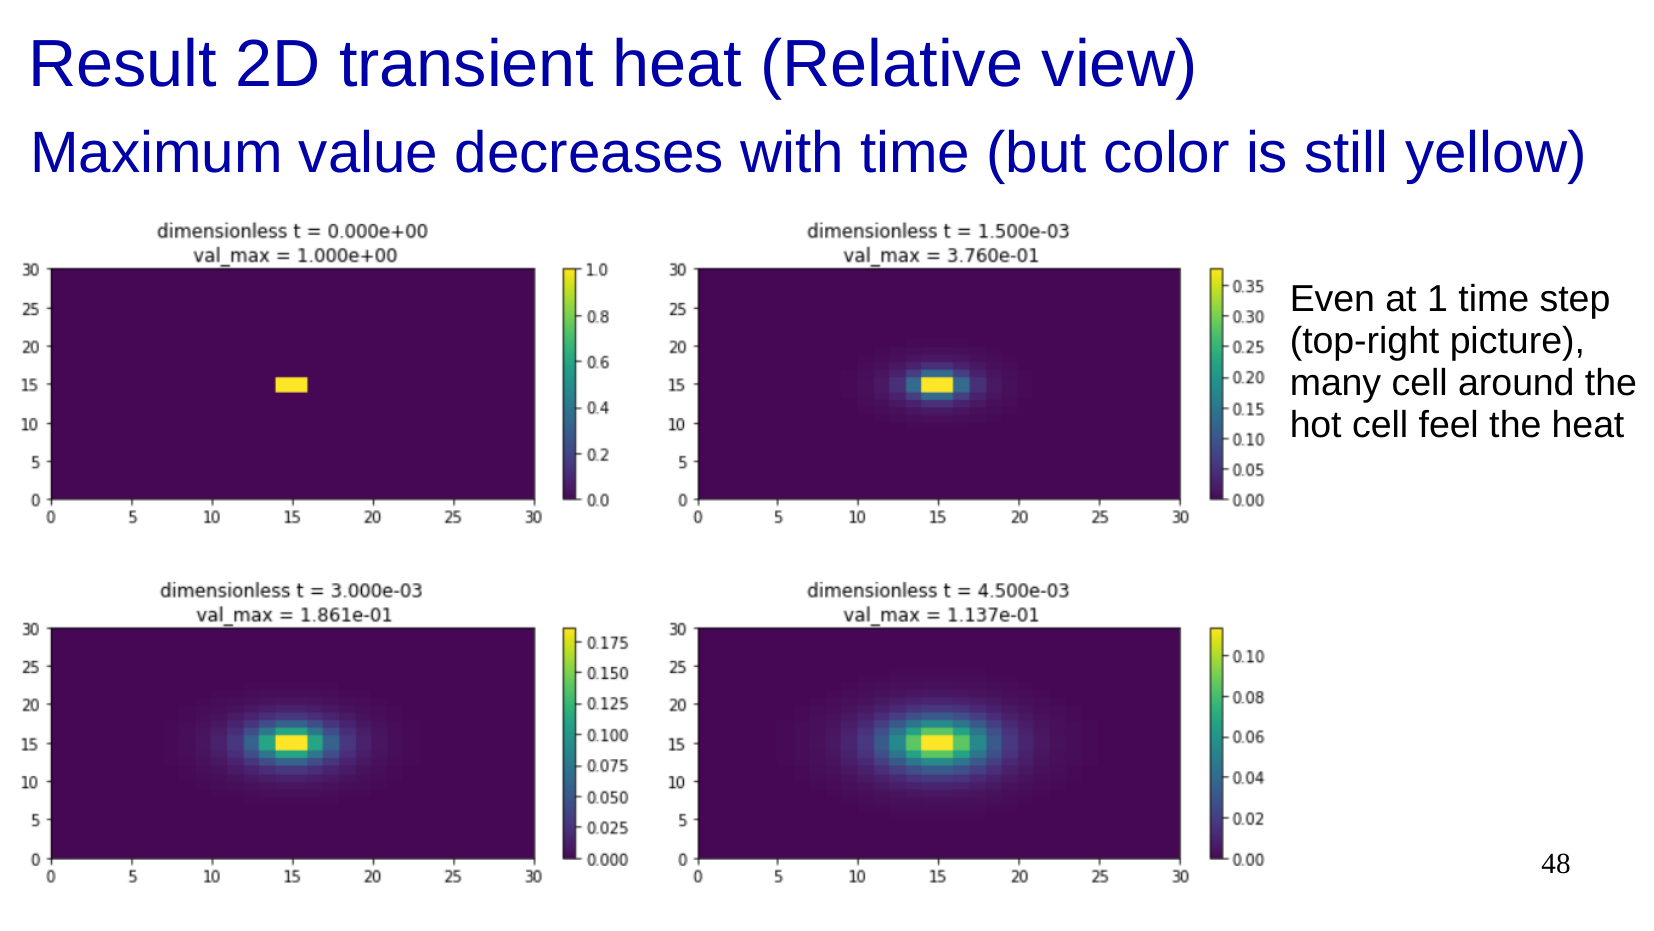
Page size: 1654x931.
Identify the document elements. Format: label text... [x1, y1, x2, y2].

title Result 2D transient heat (Relative view) [28, 21, 1626, 106]
list Maximum value decreases with time (but color is still yellow) [30, 534, 1645, 916]
picture [11, 212, 1276, 901]
list Maximum value decreases with time (but color is still yellow) [30, 120, 1645, 270]
text_box Even at 1 time step (top-right picture), many cell around the hot cell feel the heat [1275, 270, 1654, 534]
